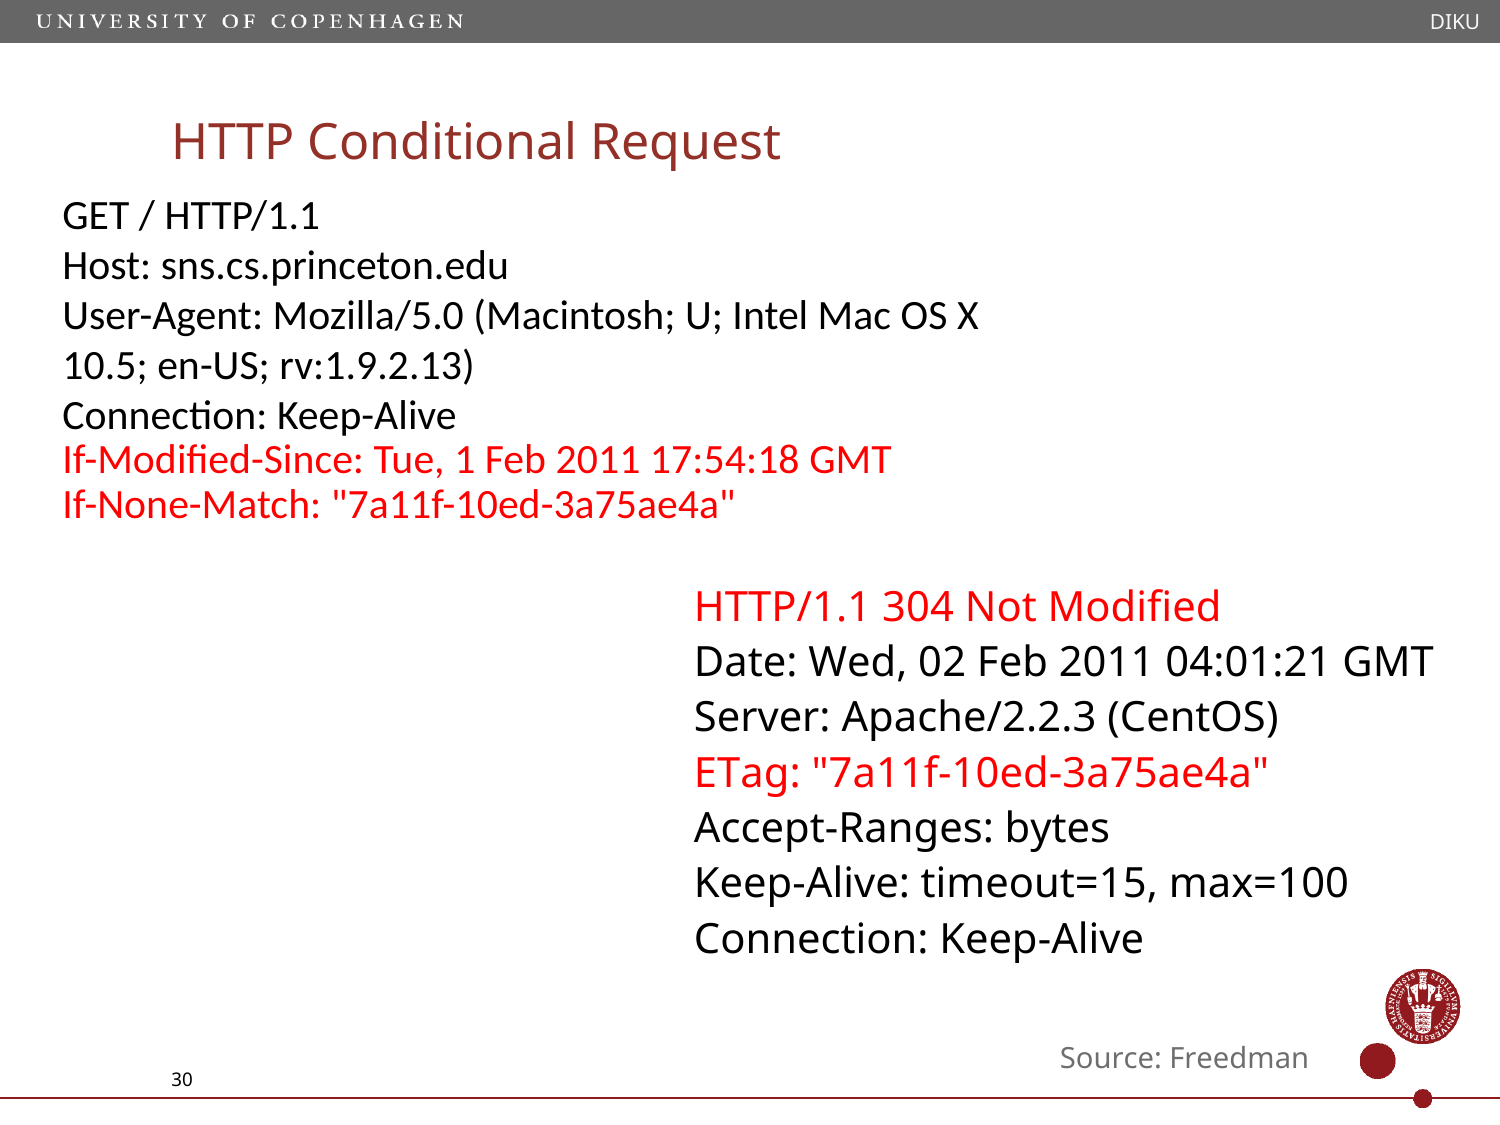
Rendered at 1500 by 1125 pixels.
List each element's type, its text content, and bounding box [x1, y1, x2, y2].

text_box Source: Freedman [1045, 1031, 1377, 1083]
list GET / HTTP/1.1 Host: sns.cs.princeton.edu User-Agent: Mozilla/5.0 (Macintosh; U; Intel Mac OS X 10.5; en-US; rv:1.9.2.13) Connection: Keep-Alive If-Modified-Since: Tue, 1 Feb 2011 17:54:18 GMT If-None-Match: "7a11f-10ed-3a75ae4a" [62, 187, 1025, 638]
text_box HTTP/1.1 304 Not Modified Date: Wed, 02 Feb 2011 04:01:21 GMT Server: Apache/2.2.3 (CentOS) ETag: "7a11f-10ed-3a75ae4a" Accept-Ranges: bytes Keep-Alive: timeout=15, max=100 Connection: Keep-Alive [679, 572, 1480, 1035]
title HTTP Conditional Request [171, 75, 1329, 171]
picture [0, 910, 1500, 1122]
text_box <number> [171, 1067, 522, 1092]
text_box DIKU [469, 0, 1495, 43]
